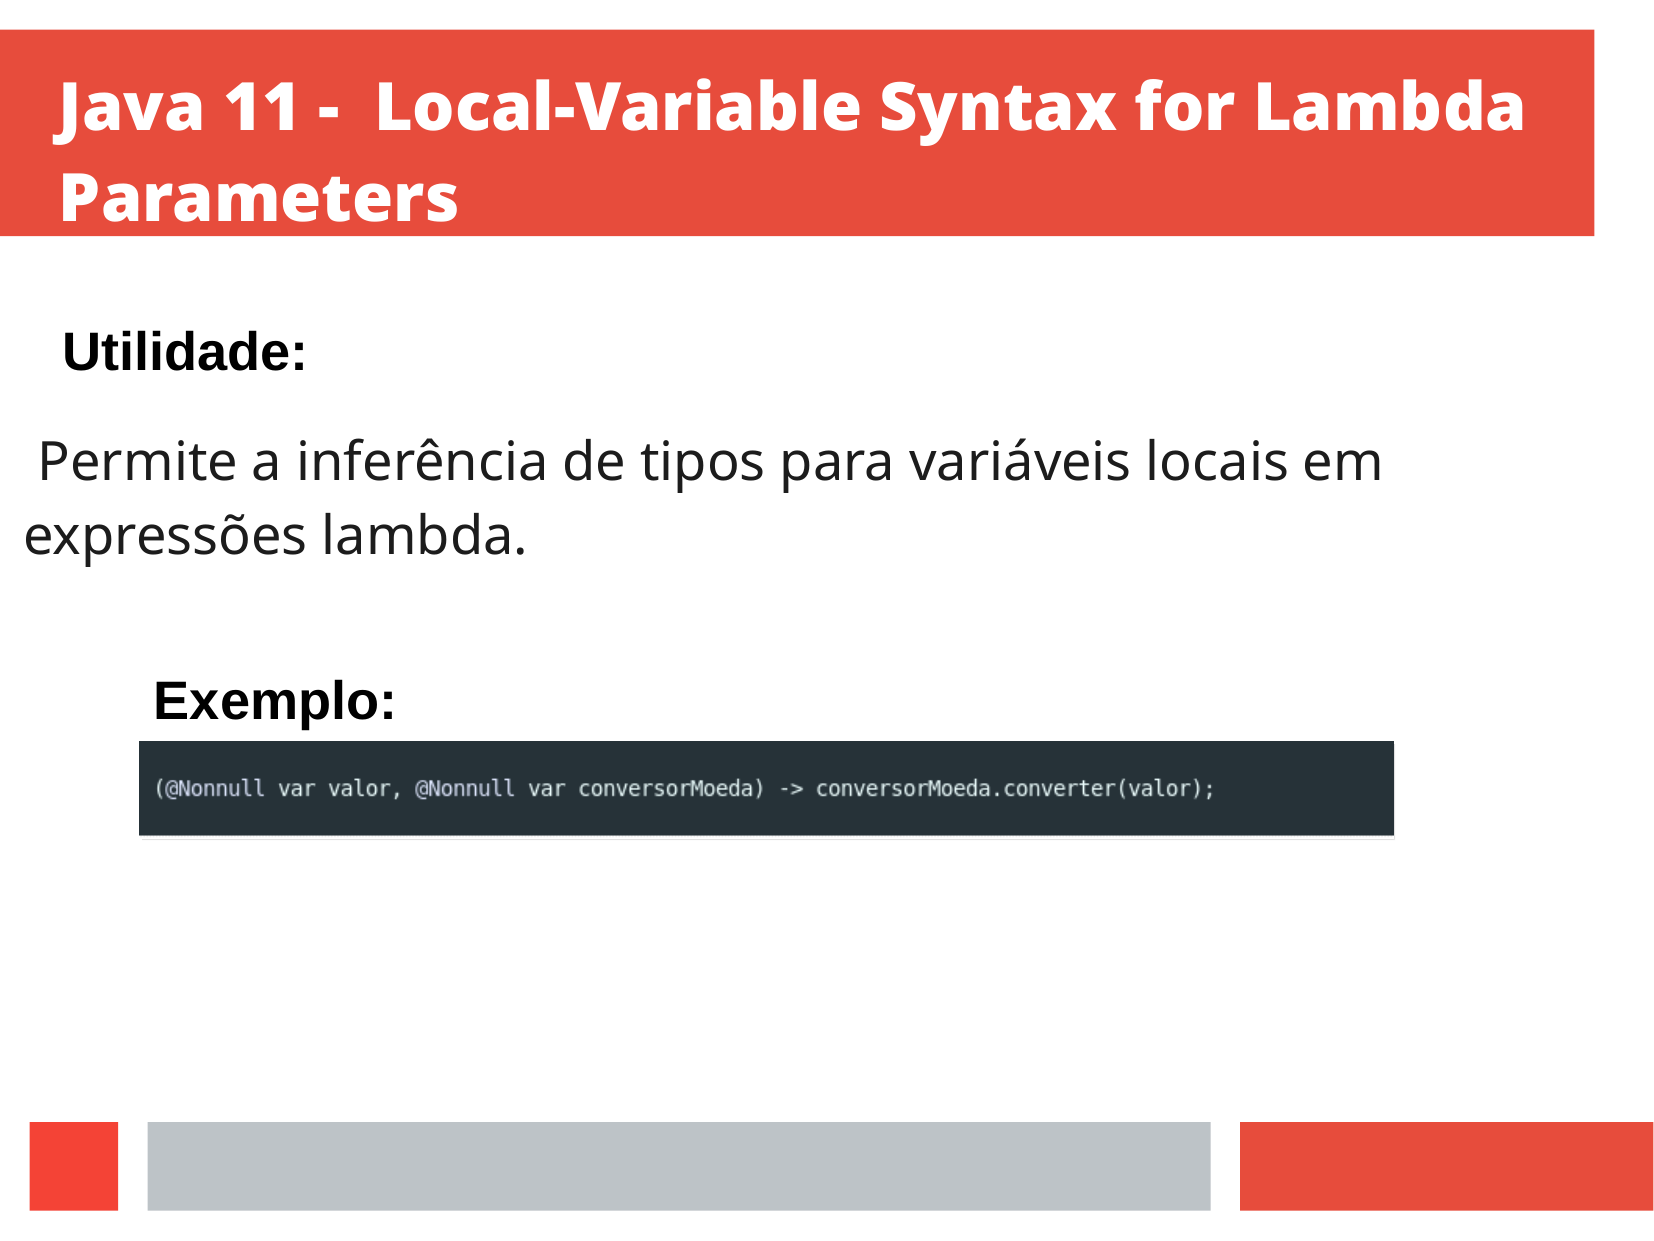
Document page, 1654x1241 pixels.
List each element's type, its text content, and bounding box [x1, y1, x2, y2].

title Java 11 - Local-Variable Syntax for Lambda Parameters [59, 59, 1595, 207]
list Permite a inferência de tipos para variáveis locais em expressões lambda. [23, 324, 1642, 1093]
text_box Exemplo: [139, 602, 420, 739]
text_box Utilidade: [47, 314, 325, 390]
picture [139, 741, 1394, 839]
